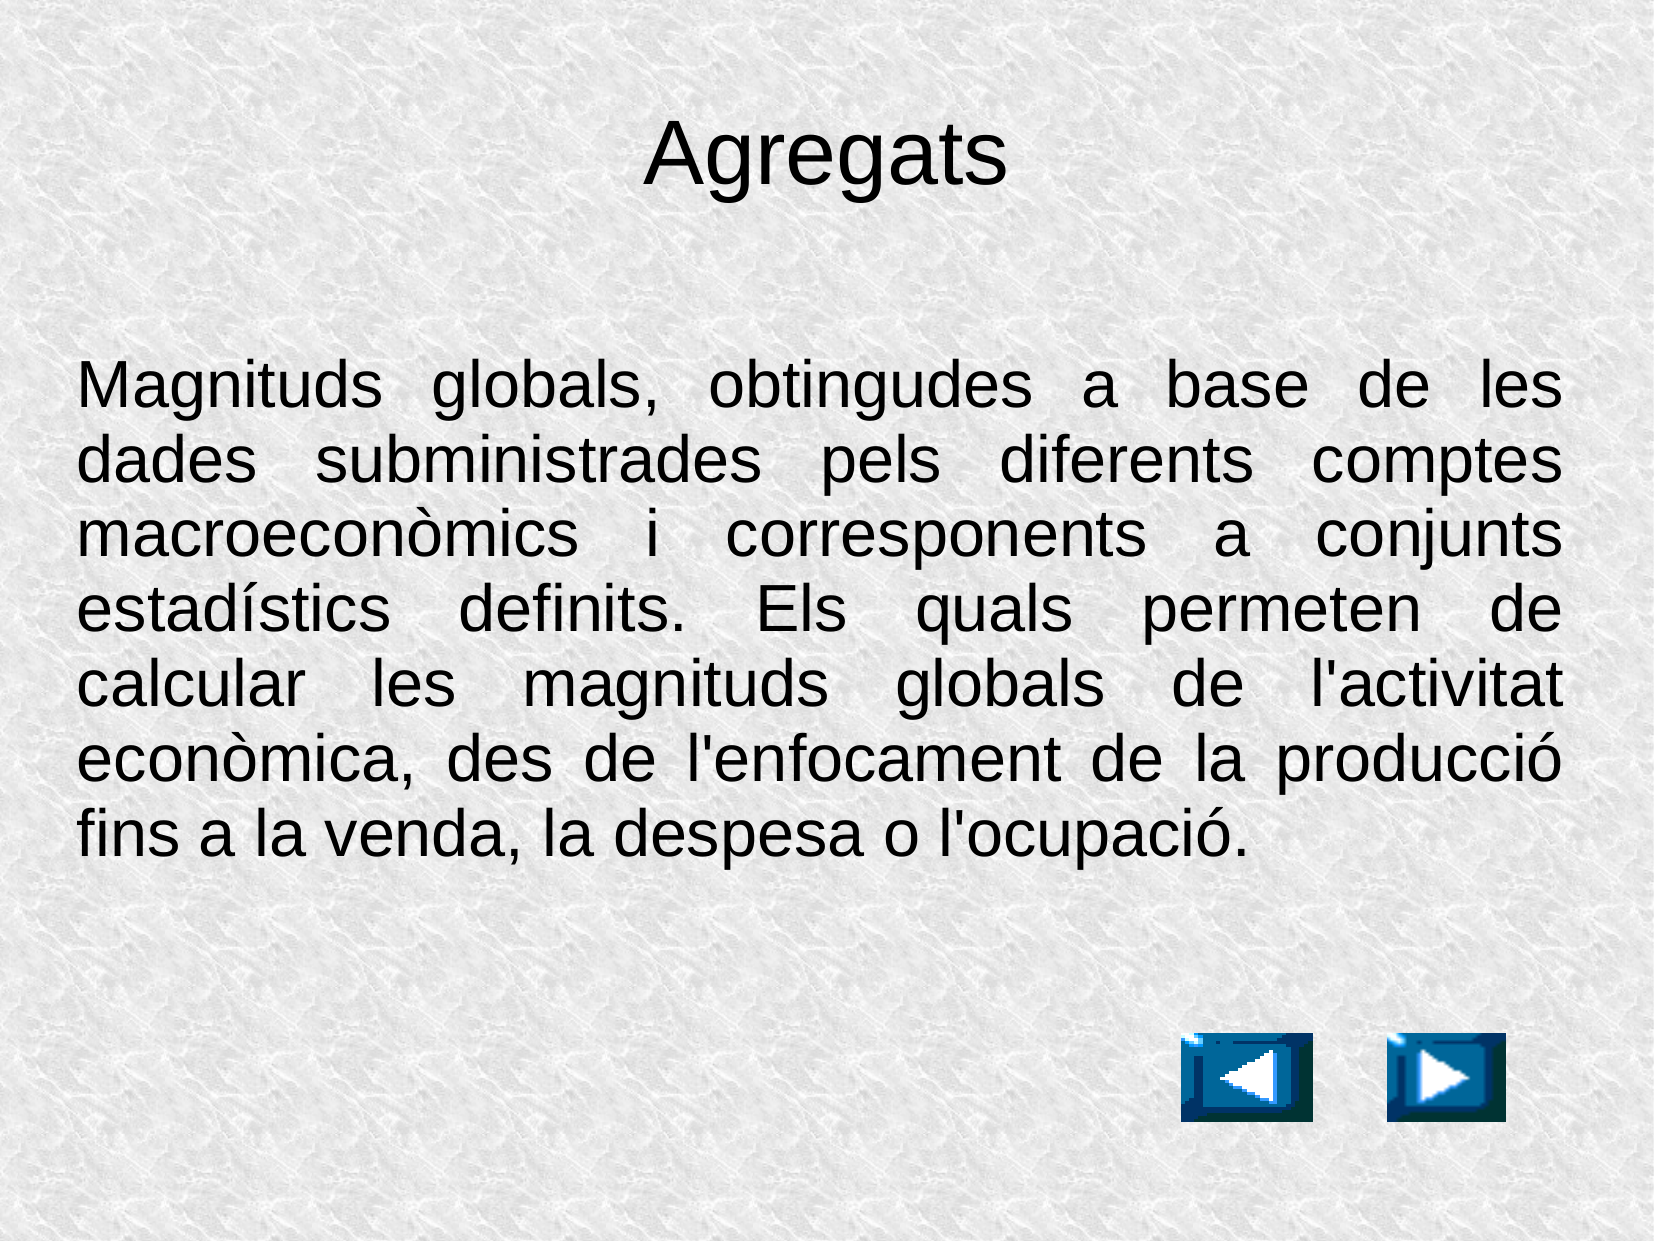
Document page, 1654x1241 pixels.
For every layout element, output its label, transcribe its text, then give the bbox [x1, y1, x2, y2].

subtitle Magnituds globals, obtingudes a base de les dades subministrades pels diferents comptes macroeconòmics i corresponents a conjunts estadístics definits. Els quals permeten de calcular les magnituds globals de l'activitat econòmica, des de l'enfocament de la producció fins a la venda, la despesa o l'ocupació. [76, 206, 1565, 1011]
picture [0, 0, 1654, 1241]
title Agregats [82, 49, 1571, 257]
